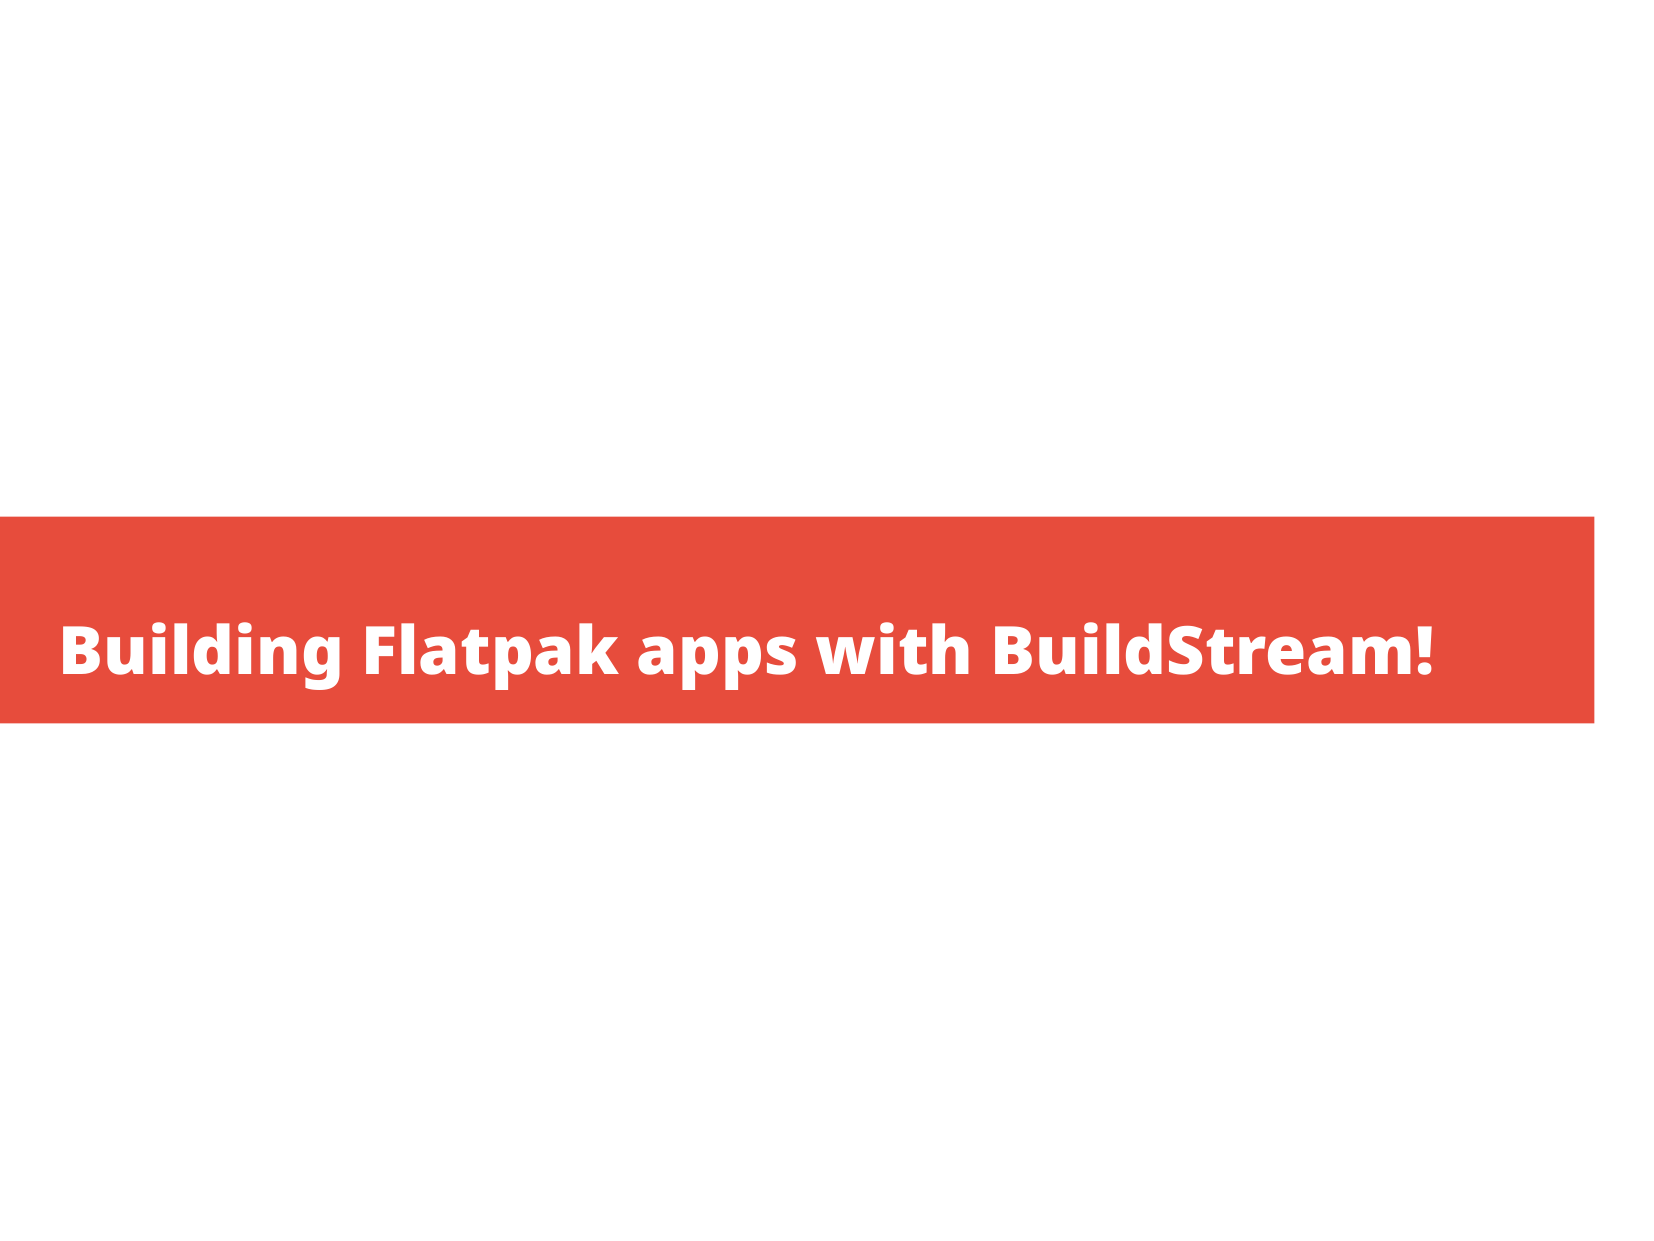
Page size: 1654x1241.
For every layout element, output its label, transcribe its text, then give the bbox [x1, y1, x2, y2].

title Building Flatpak apps with BuildStream! [59, 546, 1595, 694]
